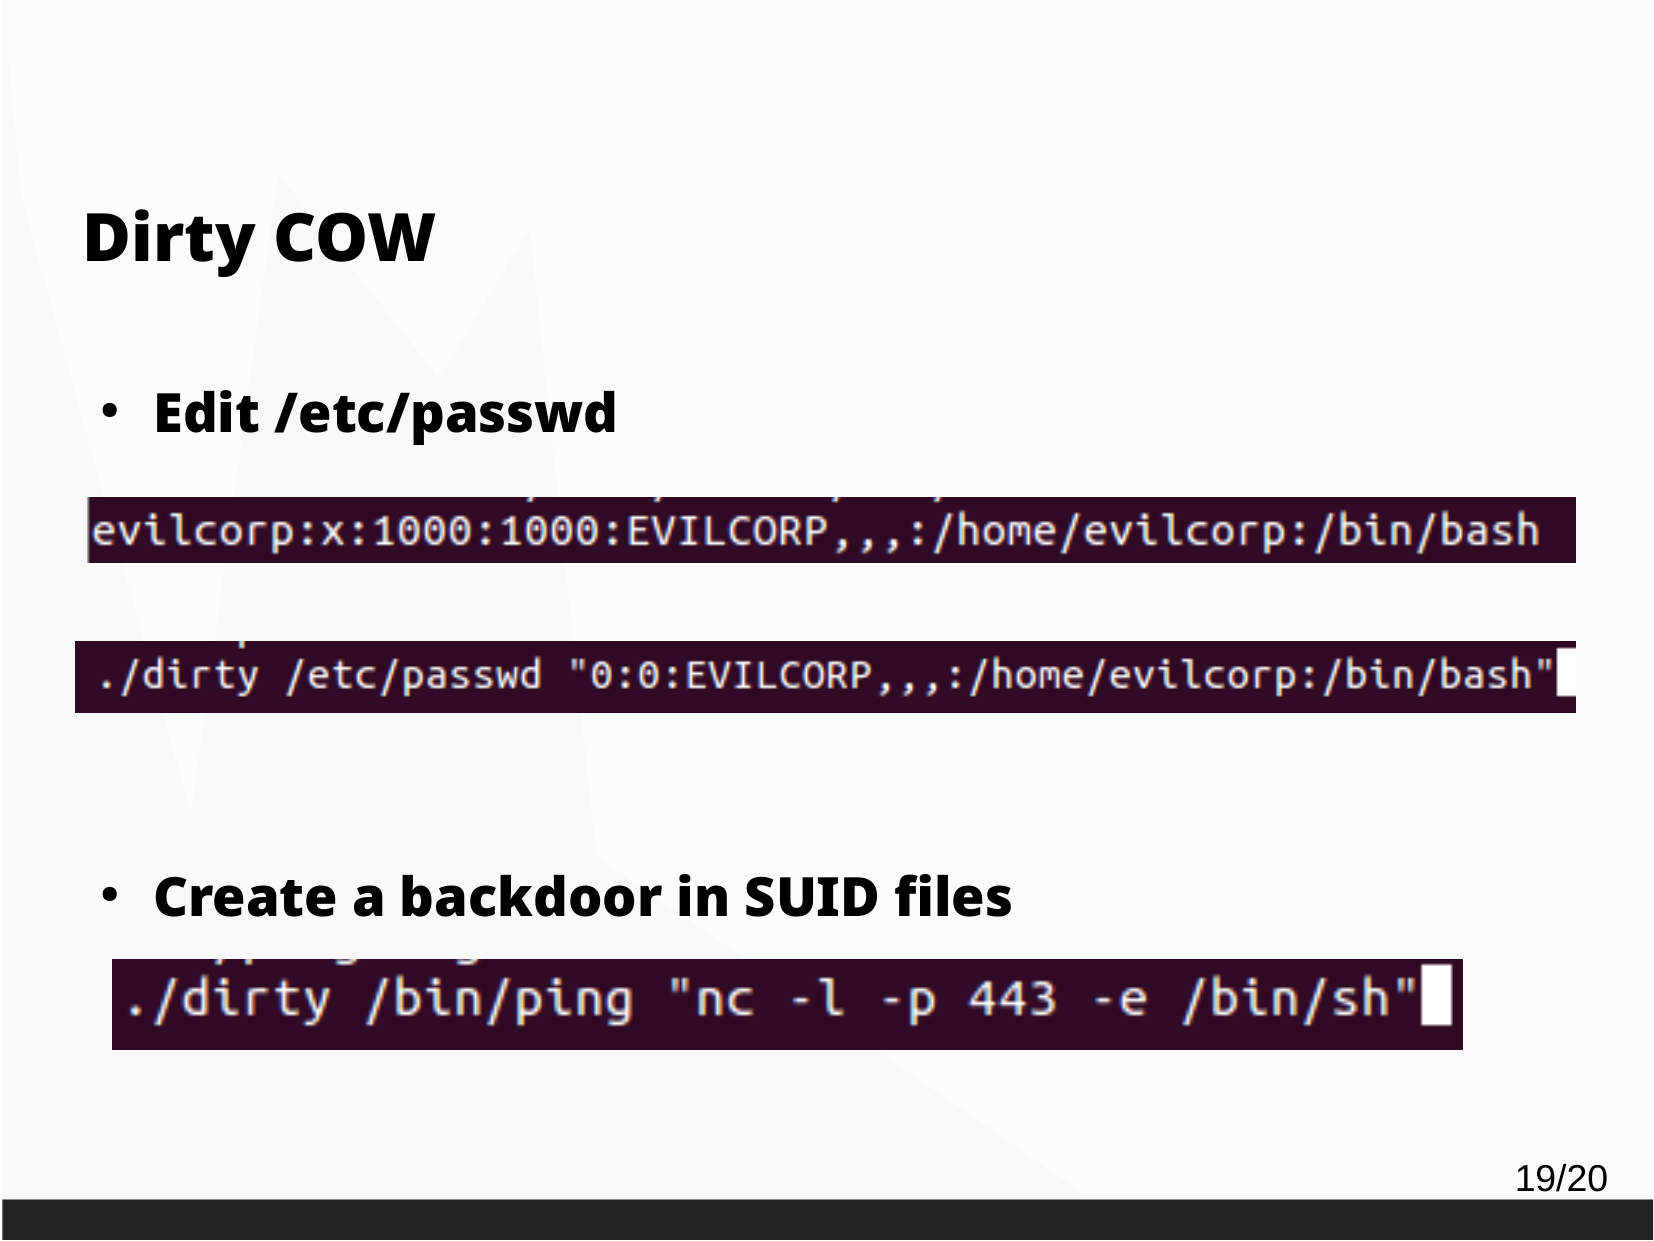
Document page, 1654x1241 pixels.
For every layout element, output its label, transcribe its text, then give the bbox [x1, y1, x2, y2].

list Edit /etc/passwd Create a backdoor in SUID files [82, 713, 1571, 1163]
picture [2, 0, 1654, 1241]
list Edit /etc/passwd Create a backdoor in SUID files [82, 375, 1571, 641]
text_box 19/20 [1500, 1149, 1651, 1201]
title Dirty COW [82, 132, 1571, 340]
